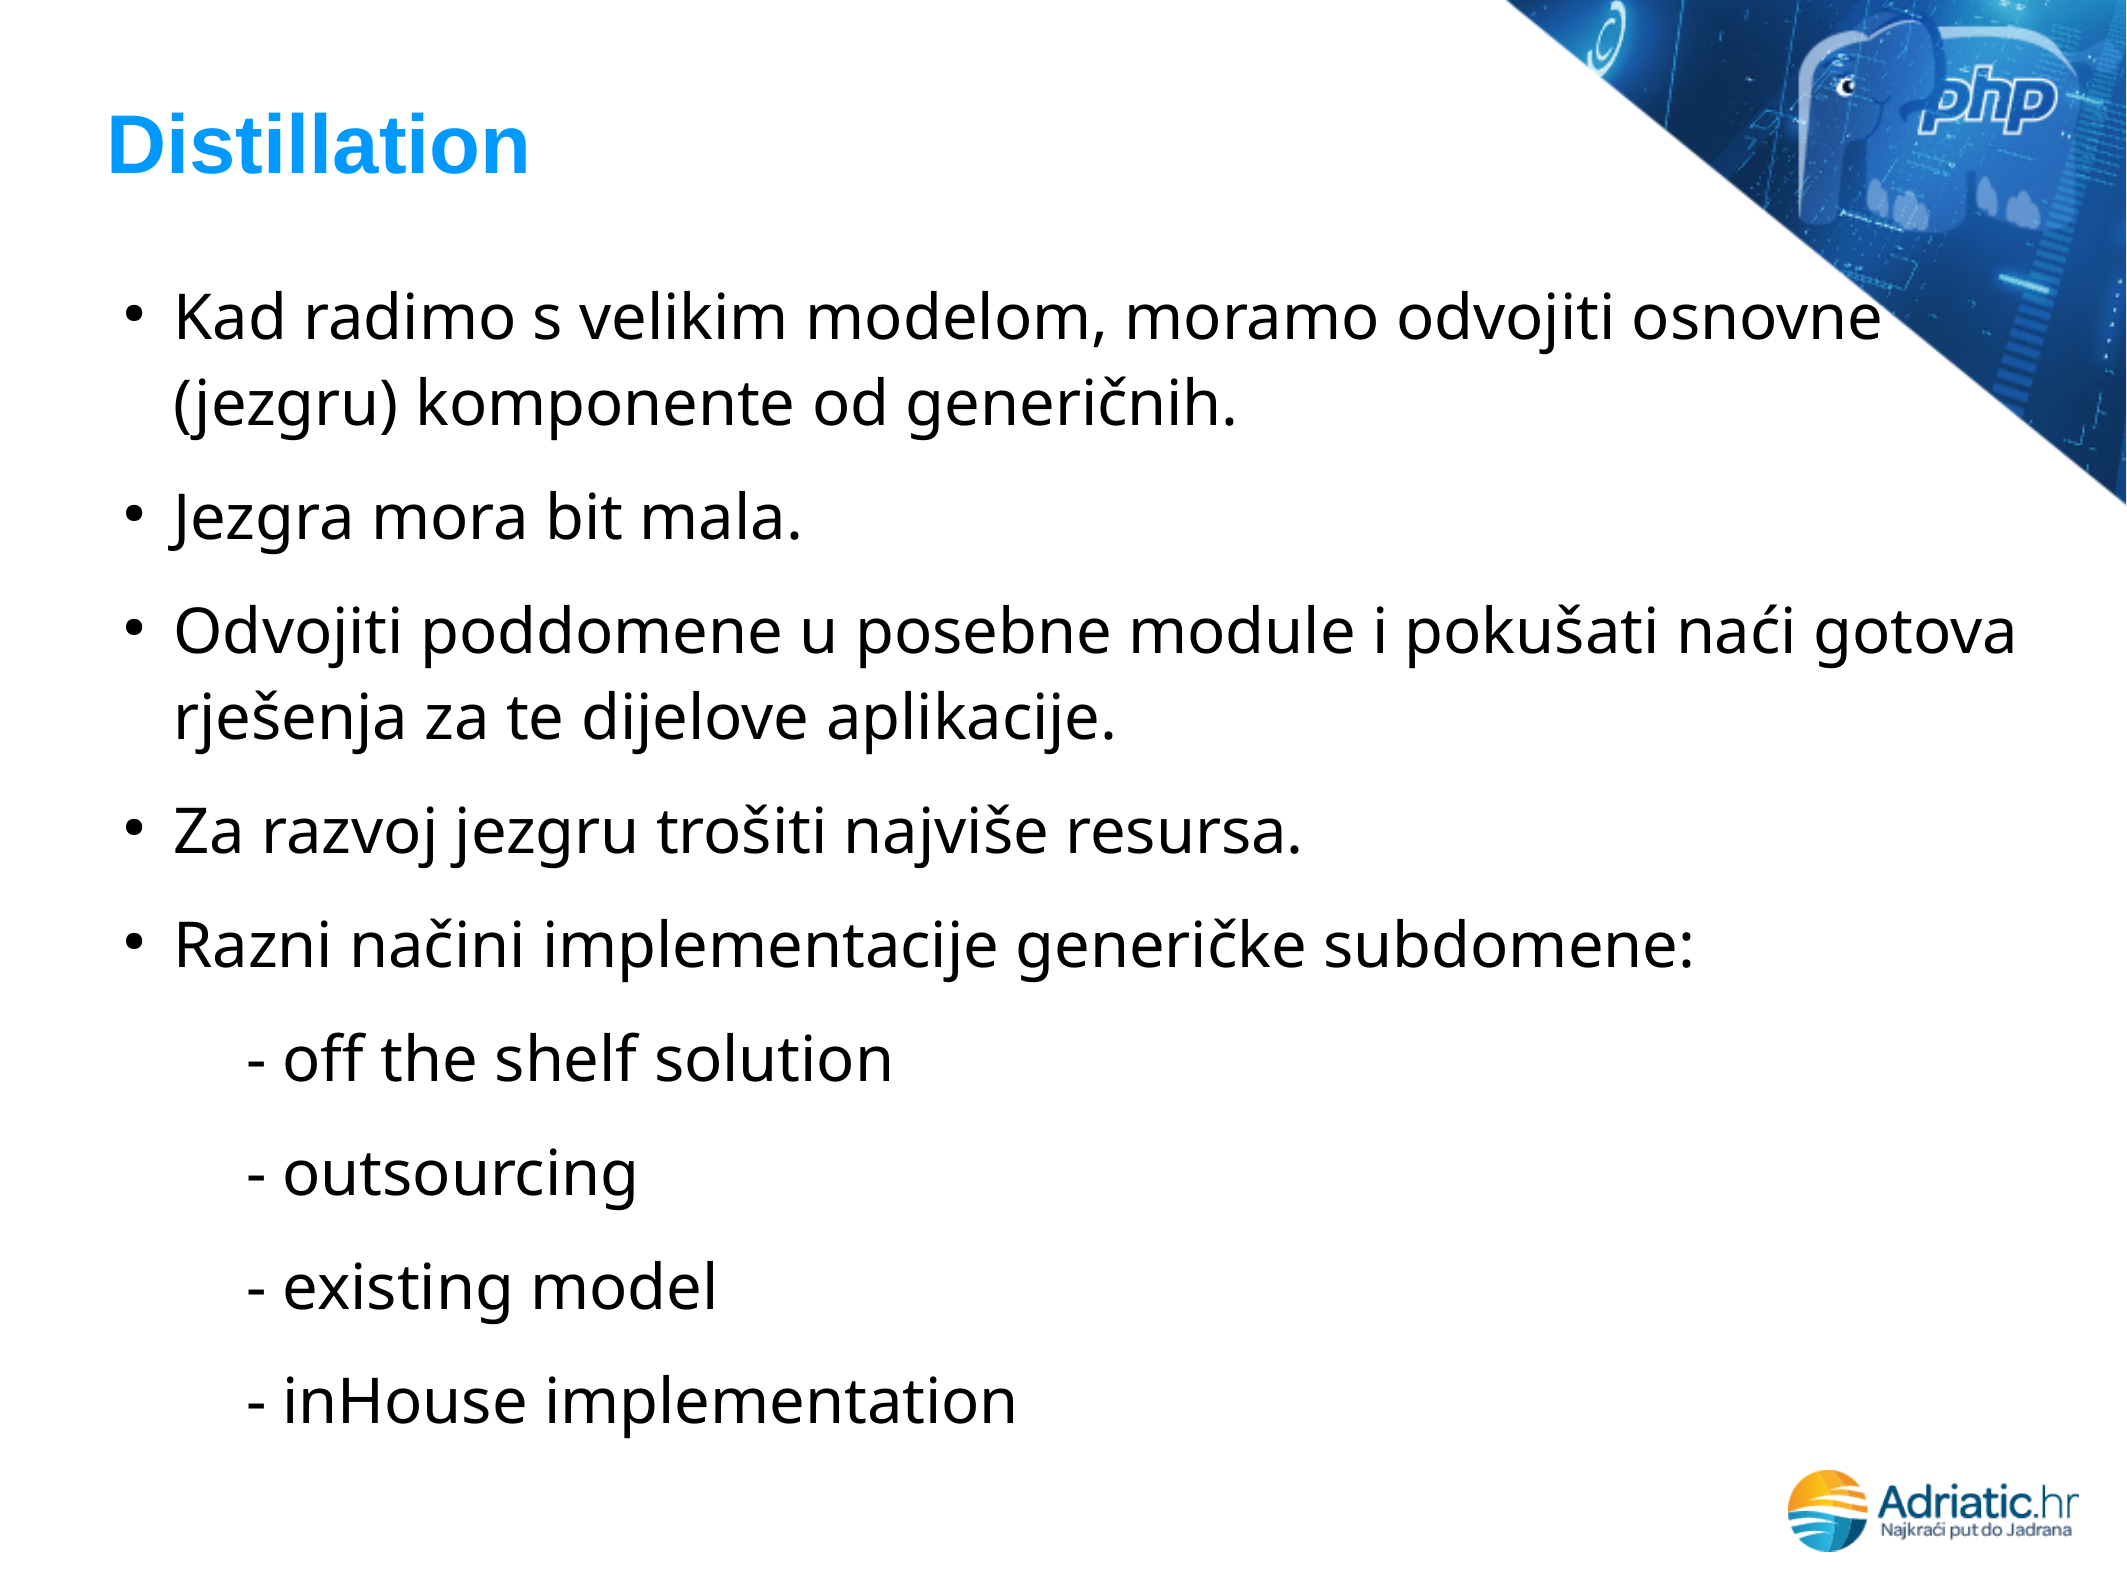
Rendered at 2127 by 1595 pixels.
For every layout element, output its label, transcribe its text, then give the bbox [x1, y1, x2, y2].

title Distillation [106, 70, 1630, 219]
picture [1505, 0, 2127, 625]
picture [1788, 1470, 2079, 1552]
list Kad radimo s velikim modelom, moramo odvojiti osnovne (jezgru) komponente od generičnih. Jezgra mora bit mala. Odvojiti poddomene u posebne module i pokušati naći gotova rješenja za te dijelove aplikacije. Za razvoj jezgru trošiti najviše resursa. Razni načini implementacije generičke subdomene: - off the shelf solution - outsourcing - existing model - inHouse implementation [106, 271, 2020, 1453]
